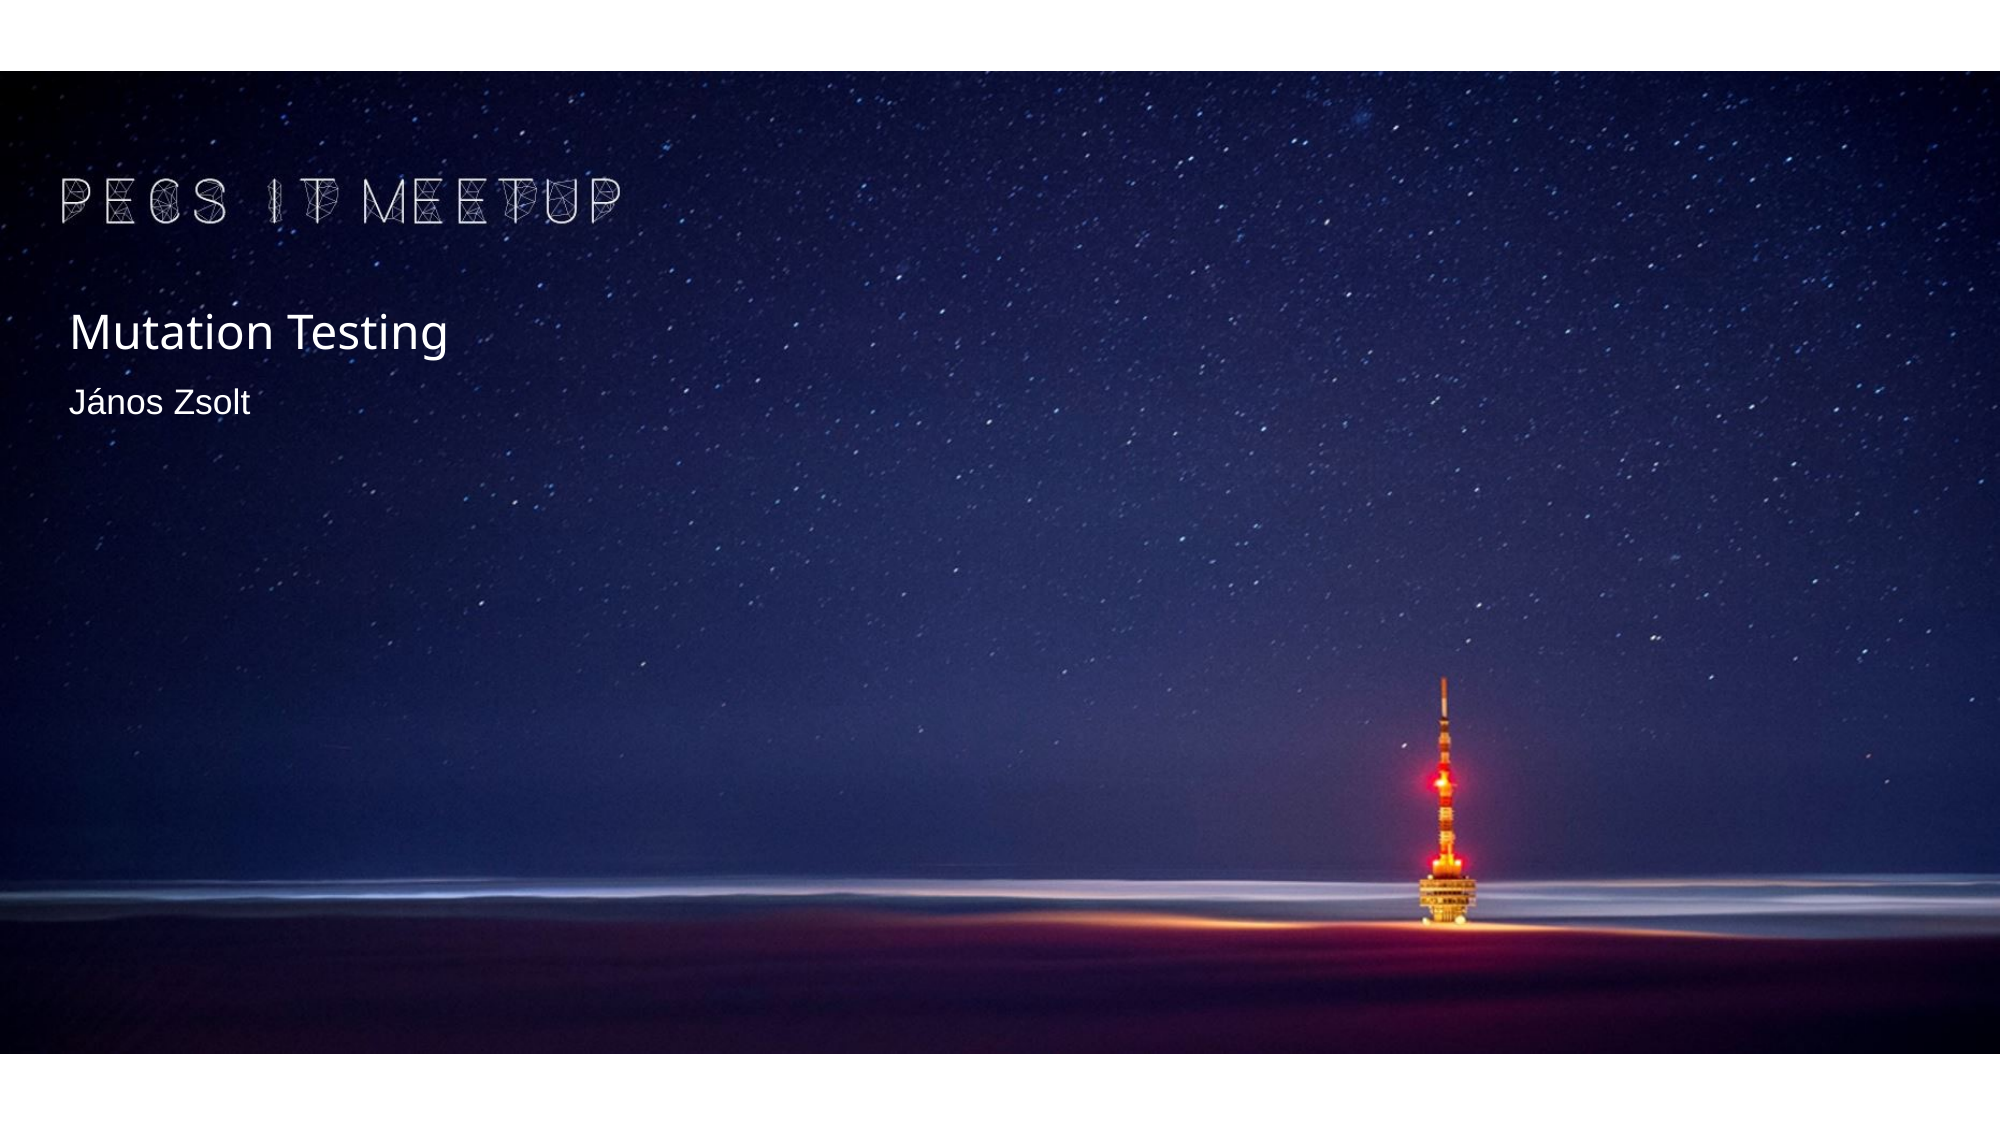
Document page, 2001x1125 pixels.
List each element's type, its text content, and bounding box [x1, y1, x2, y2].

text_box Mutation Testing [61, 294, 663, 367]
text_box János Zsolt [61, 371, 663, 429]
picture [0, 71, 2000, 1054]
